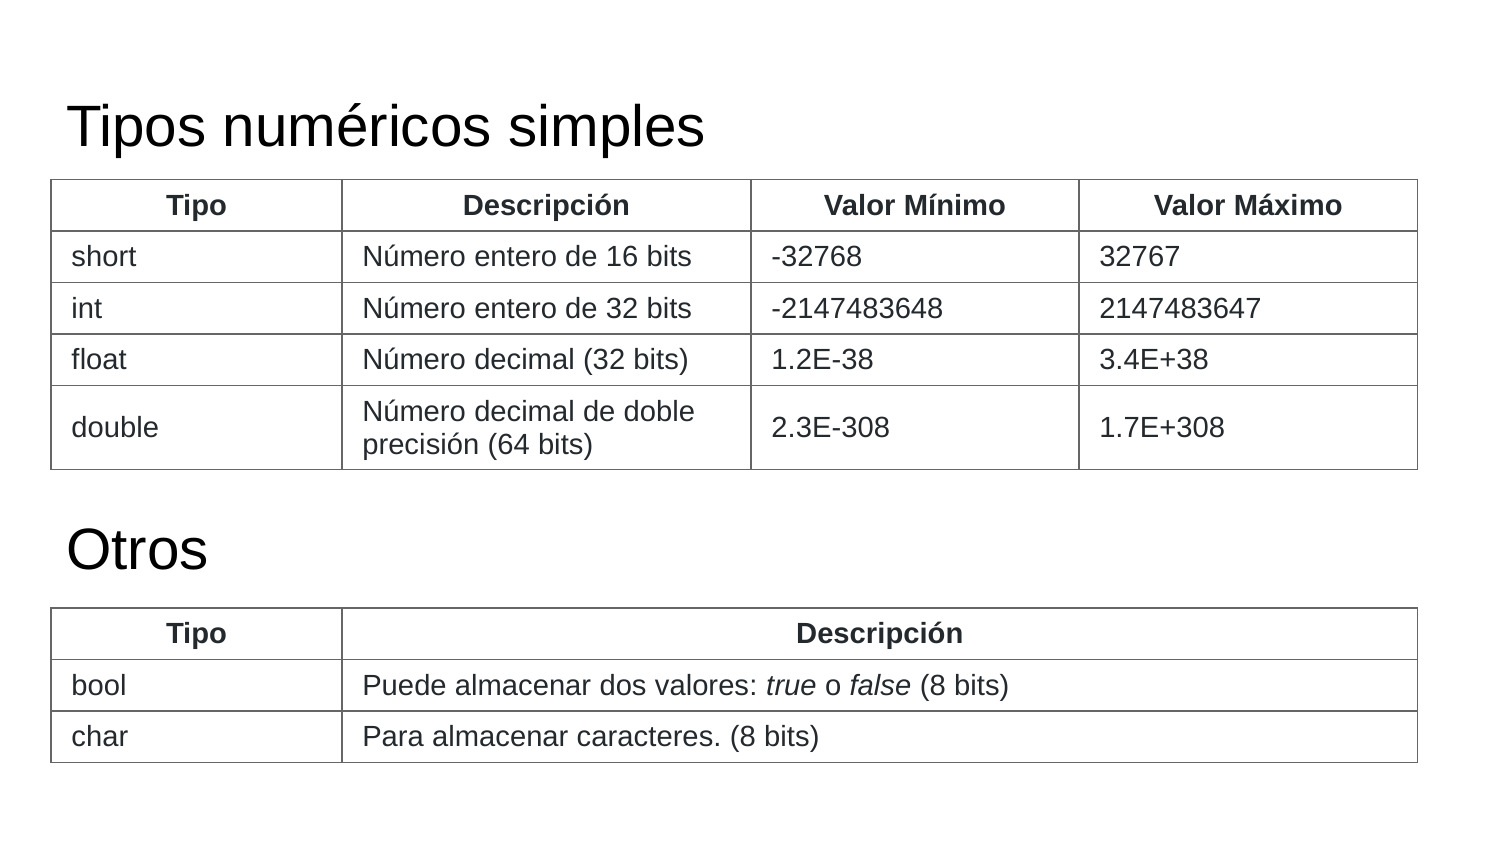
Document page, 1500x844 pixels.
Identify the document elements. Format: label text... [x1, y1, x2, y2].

title Tipos numéricos simples [51, 72, 1449, 167]
table_cell short [52, 232, 341, 282]
table_cell Para almacenar caracteres. (8 bits) [343, 712, 1417, 762]
table_cell Número decimal de doble precisión (64 bits) [343, 386, 750, 469]
table_cell 2147483647 [1080, 283, 1417, 333]
table_header Valor Mínimo [752, 180, 1078, 230]
title Otros [51, 496, 1449, 591]
table_header Valor Máximo [1080, 180, 1417, 230]
table_cell -32768 [752, 232, 1078, 282]
table_cell float [52, 335, 341, 385]
table_header Tipo [52, 609, 341, 659]
table_cell -2147483648 [752, 283, 1078, 333]
table_cell int [52, 283, 341, 333]
table_cell 32767 [1080, 232, 1417, 282]
table_header Tipo [52, 180, 341, 230]
table_cell Número decimal (32 bits) [343, 335, 750, 385]
table_cell char [52, 712, 341, 762]
table_cell 3.4E+38 [1080, 335, 1417, 385]
table_cell double [52, 386, 341, 469]
table_cell bool [52, 660, 341, 710]
table_header Descripción [343, 609, 1417, 659]
table_cell 2.3E-308 [752, 386, 1078, 469]
table_header Descripción [343, 180, 750, 230]
table_cell Número entero de 16 bits [343, 232, 750, 282]
table_cell 1.7E+308 [1080, 386, 1417, 469]
table_cell 1.2E-38 [752, 335, 1078, 385]
table_cell Número entero de 32 bits [343, 283, 750, 333]
table_cell Puede almacenar dos valores: true o false (8 bits) [343, 660, 1417, 710]
